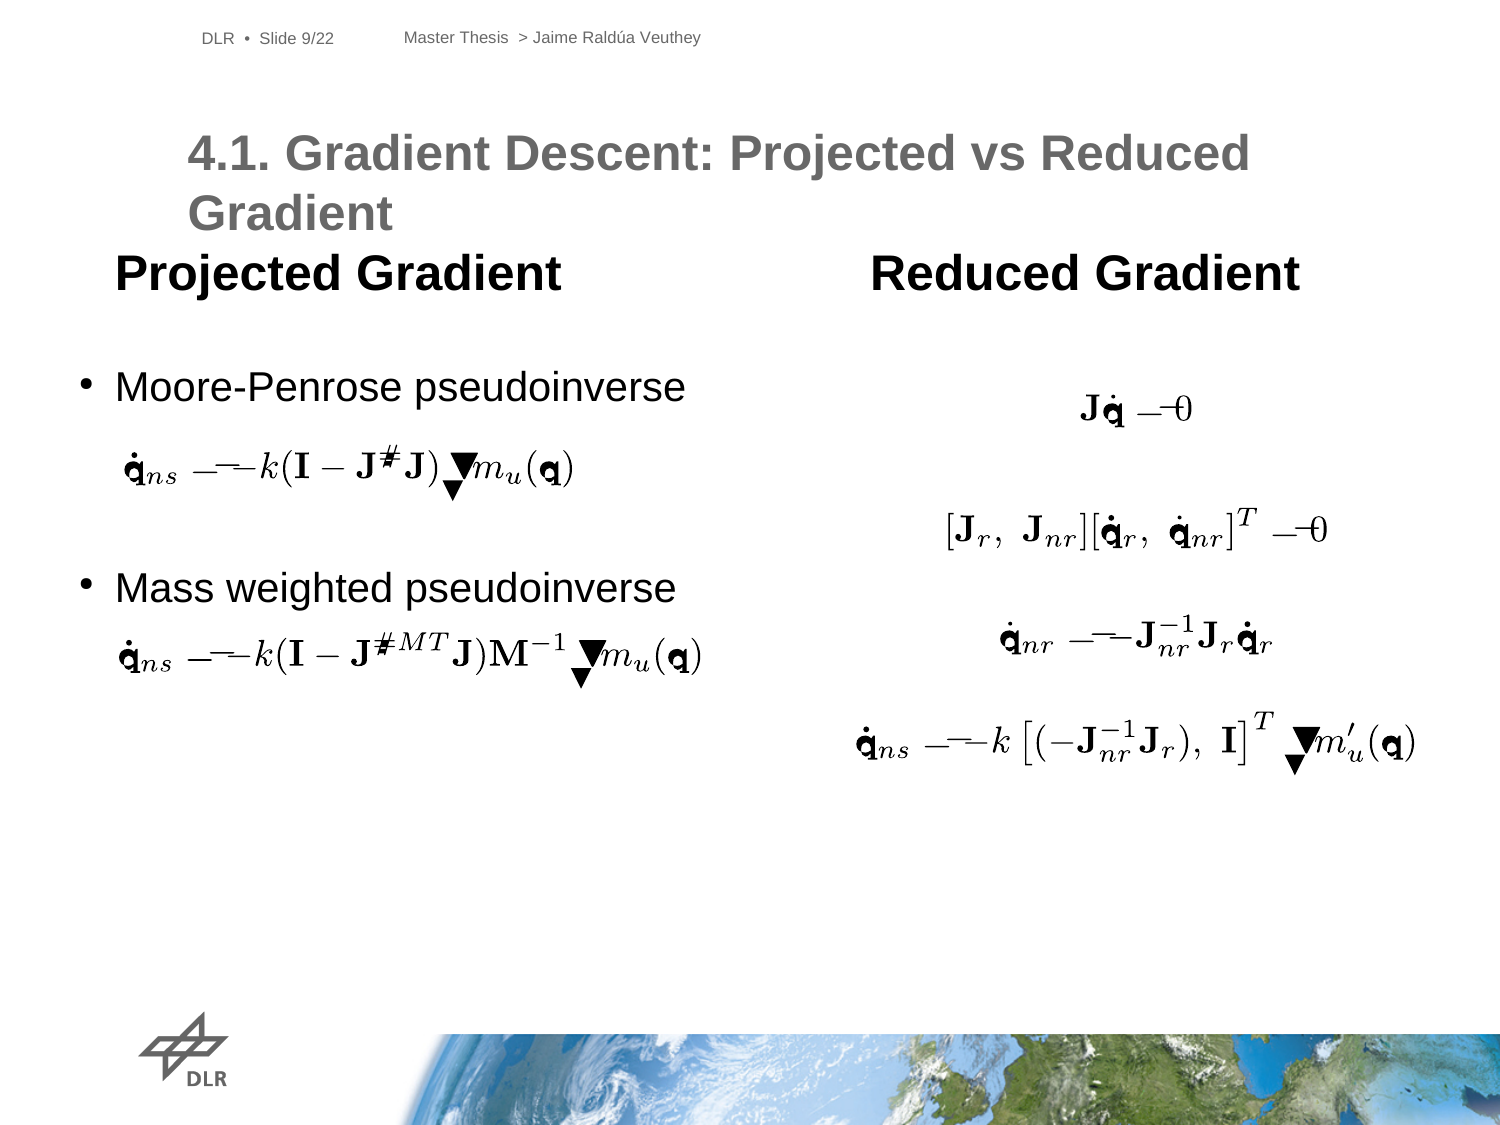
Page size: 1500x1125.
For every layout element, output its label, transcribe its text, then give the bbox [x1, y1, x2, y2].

title 4.1. Gradient Descent: Projected vs Reduced Gradient [187, 120, 1392, 241]
text_box [123, 444, 576, 502]
text_box [944, 507, 1329, 551]
text_box [1079, 394, 1193, 428]
text_box [998, 614, 1274, 657]
list Reduced Gradient [830, 239, 1443, 893]
picture [0, 1007, 1500, 1125]
list Projected Gradient Moore-Penrose pseudoinverse Mass weighted pseudoinverse [75, 239, 688, 893]
text_box [854, 711, 1418, 776]
text_box [117, 632, 704, 689]
